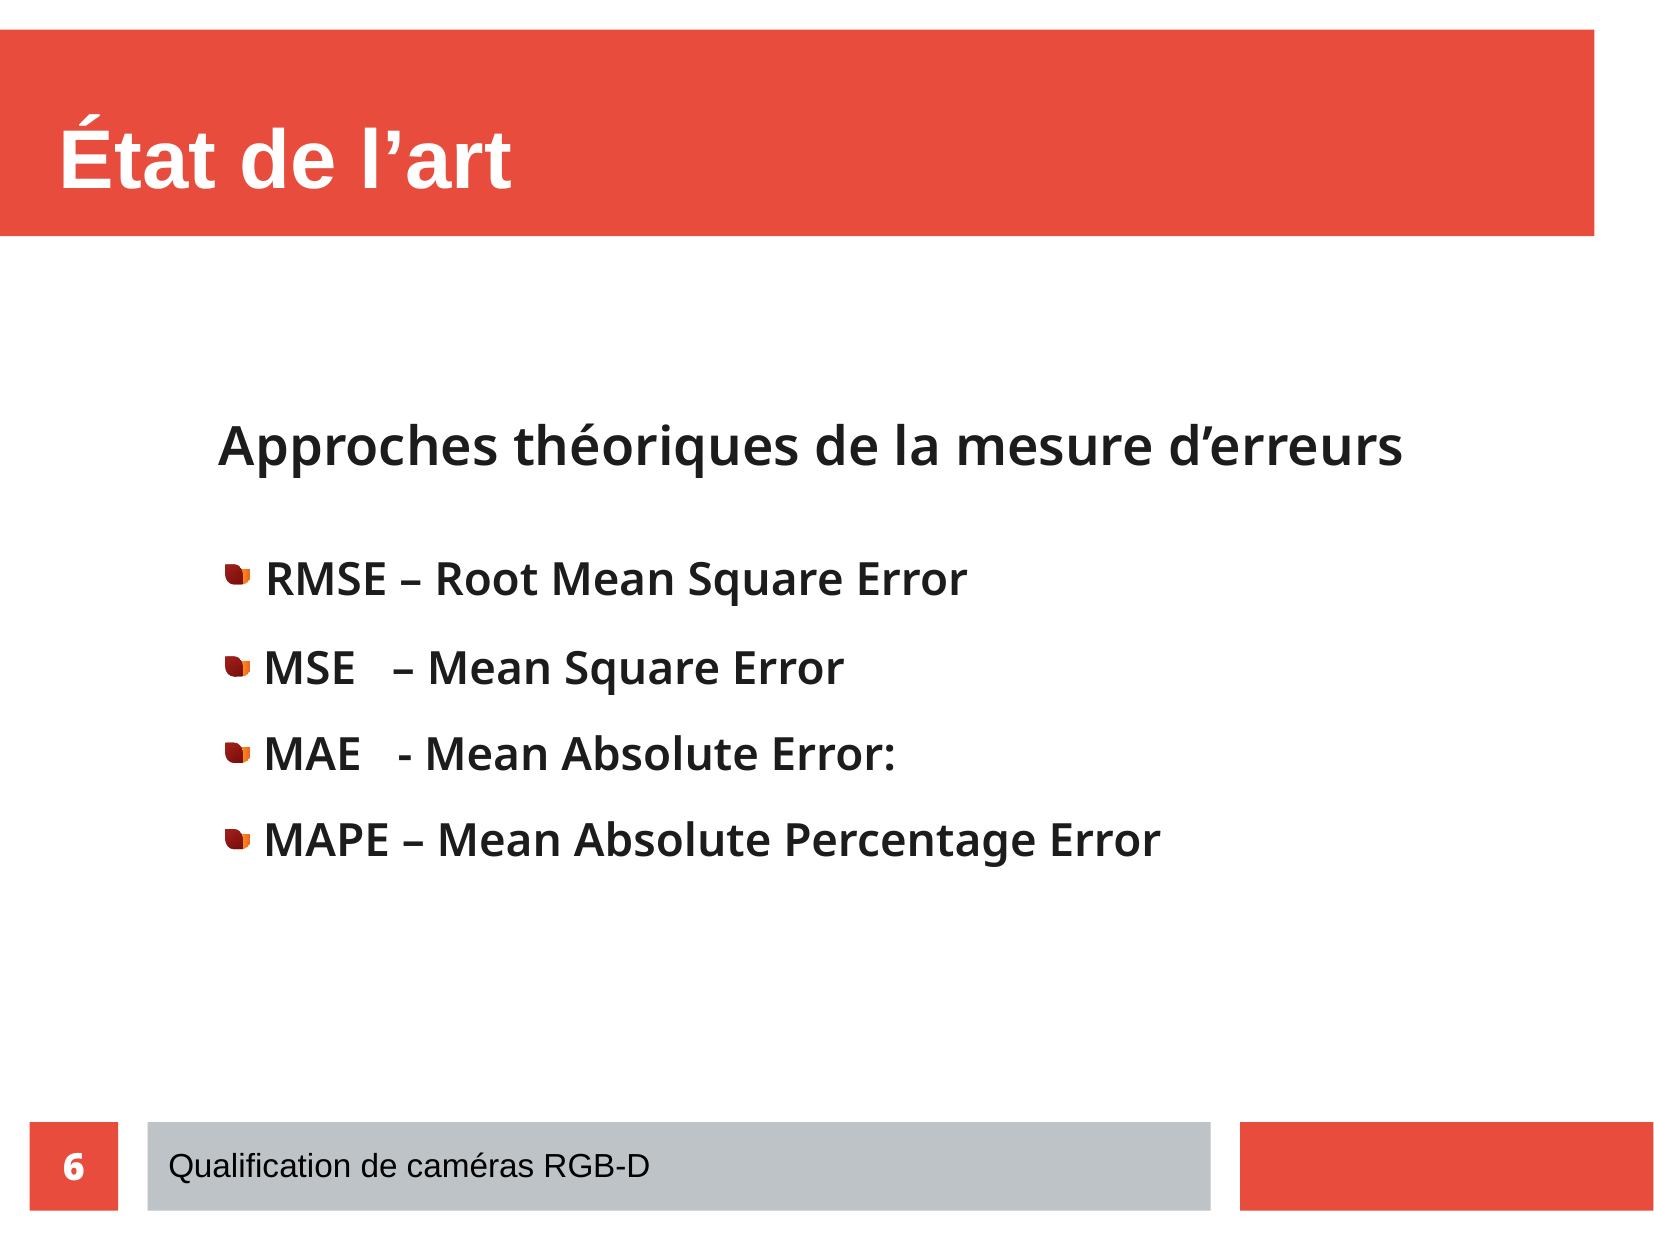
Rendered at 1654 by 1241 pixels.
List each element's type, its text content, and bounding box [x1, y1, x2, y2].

title État de l’art [59, 59, 1595, 207]
list Approches théoriques de la mesure d’erreurs [59, 407, 1565, 497]
text_box Qualification de caméras RGB-D [153, 1139, 1642, 1192]
list RMSE – Root Mean Square Error MSE – Mean Square Error MAE - Mean Absolute Error: MAPE – Mean Absolute Percentage Error [224, 537, 1565, 892]
